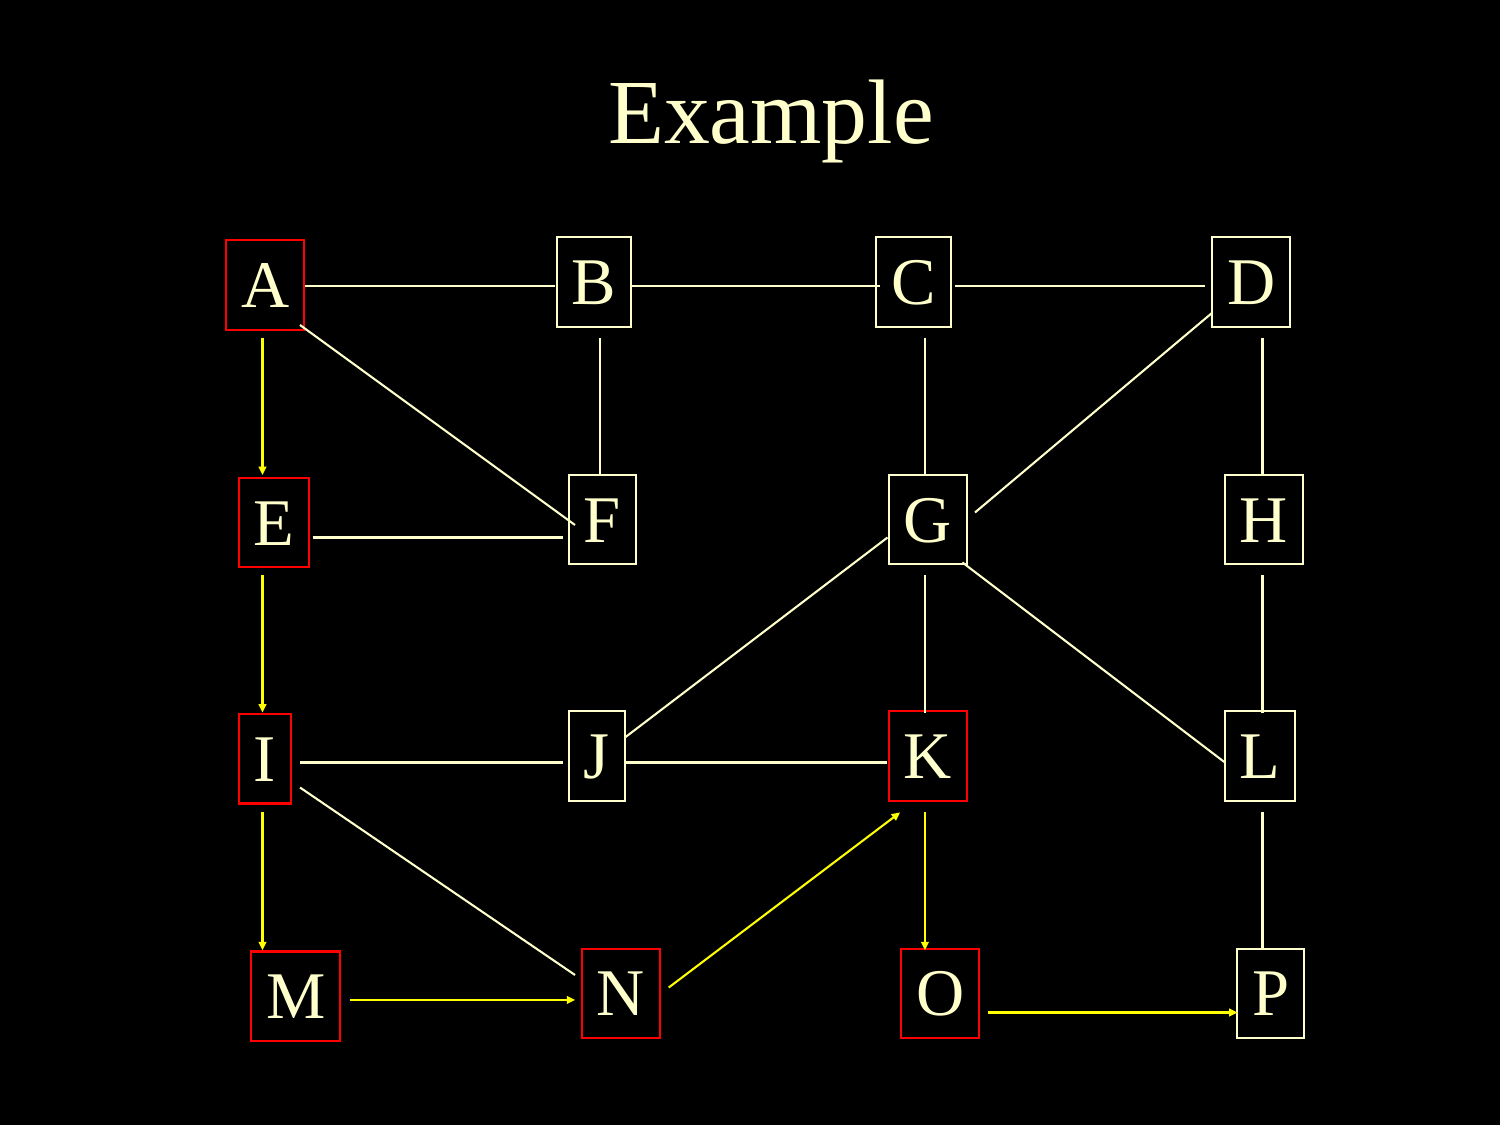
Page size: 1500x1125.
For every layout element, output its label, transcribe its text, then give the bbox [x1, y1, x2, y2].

text_box A [226, 240, 305, 330]
title Example [42, 37, 1500, 188]
text_box O [901, 948, 980, 1039]
text_box J [569, 711, 625, 801]
text_box N [581, 948, 660, 1039]
text_box B [556, 237, 632, 327]
text_box L [1224, 711, 1296, 801]
text_box I [238, 713, 291, 804]
text_box H [1224, 474, 1303, 565]
text_box M [251, 951, 341, 1042]
text_box C [876, 237, 951, 327]
text_box E [238, 477, 310, 568]
text_box G [888, 474, 967, 565]
text_box F [569, 474, 636, 565]
text_box P [1237, 948, 1305, 1039]
text_box K [888, 711, 967, 801]
text_box D [1212, 237, 1291, 327]
